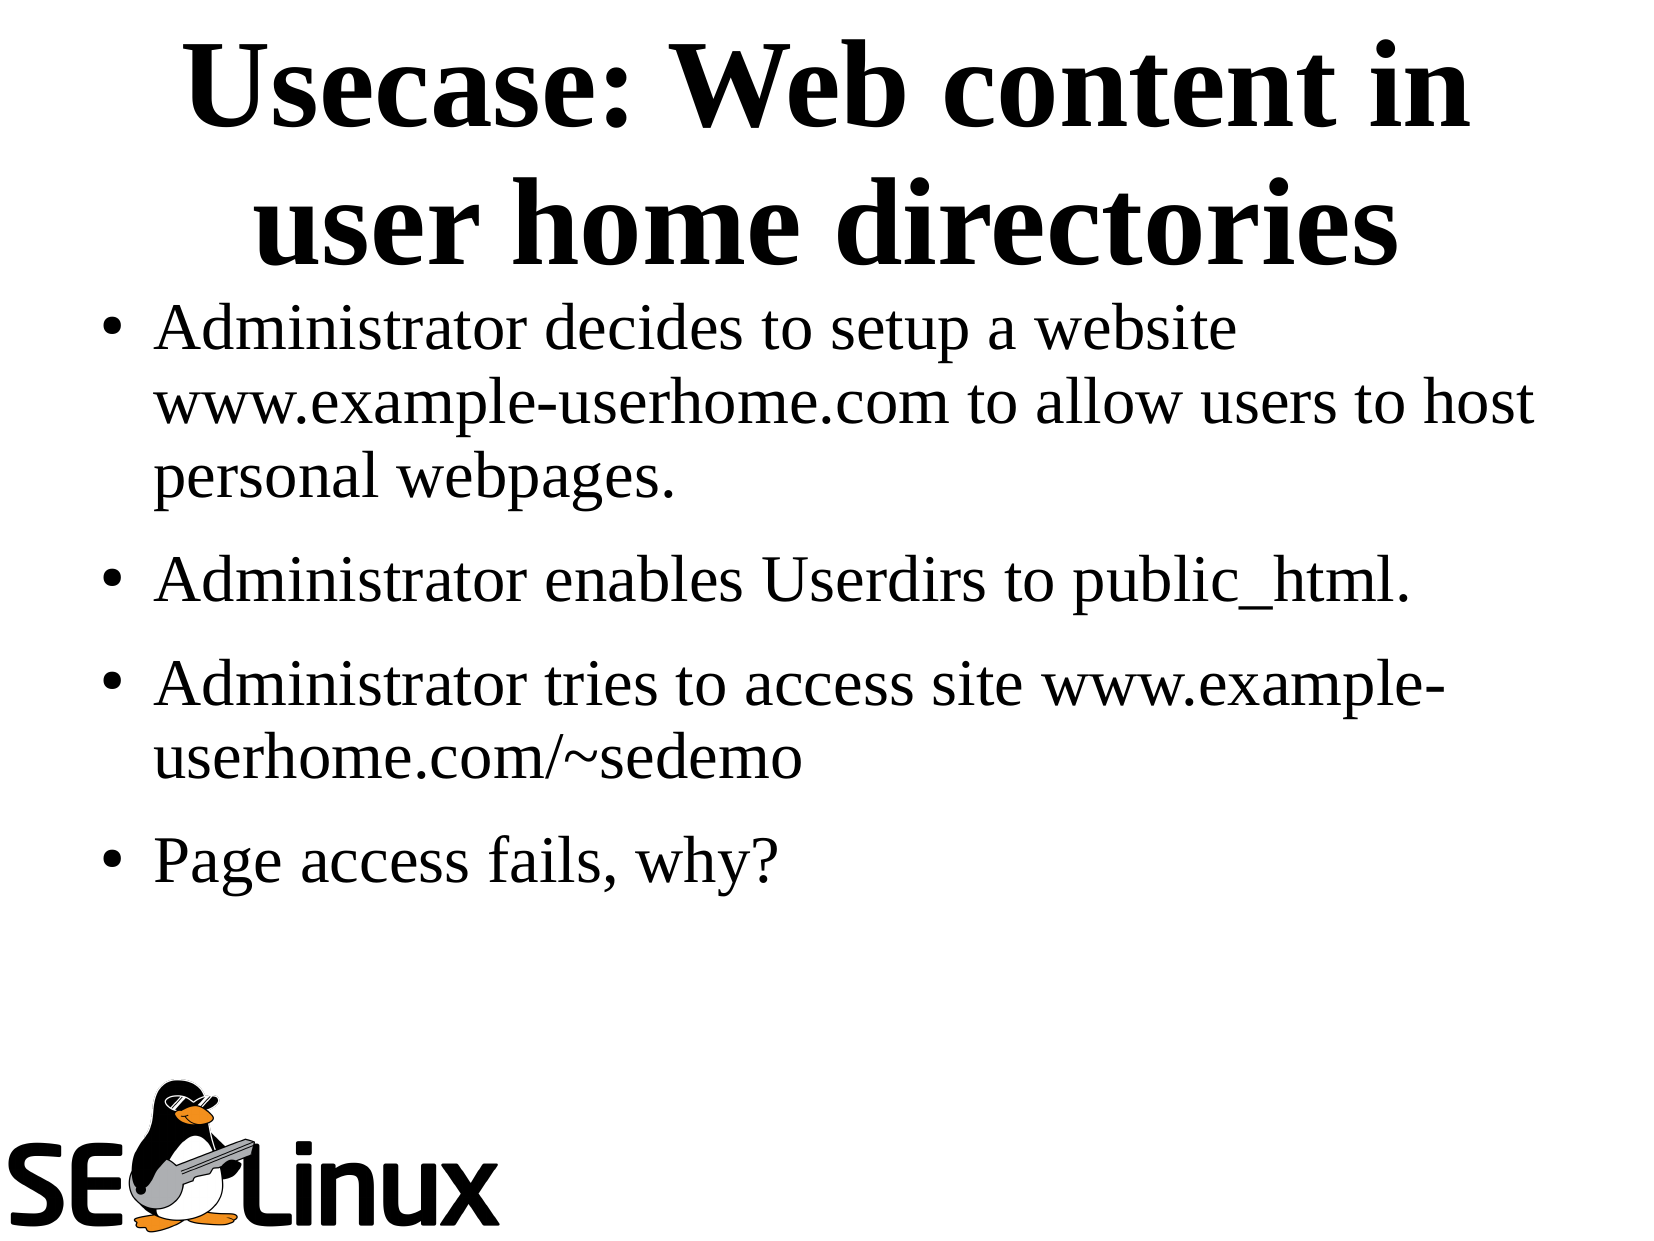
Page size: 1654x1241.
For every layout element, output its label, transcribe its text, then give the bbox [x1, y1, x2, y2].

title Usecase: Web content in user home directories [82, 14, 1571, 290]
list Administrator decides to setup a website www.example-userhome.com to allow users to host personal webpages. Administrator enables Userdirs to public_html. Administrator tries to access site www.example-userhome.com/~sedemo Page access fails, why? [82, 290, 1571, 1010]
picture [0, 919, 526, 1241]
